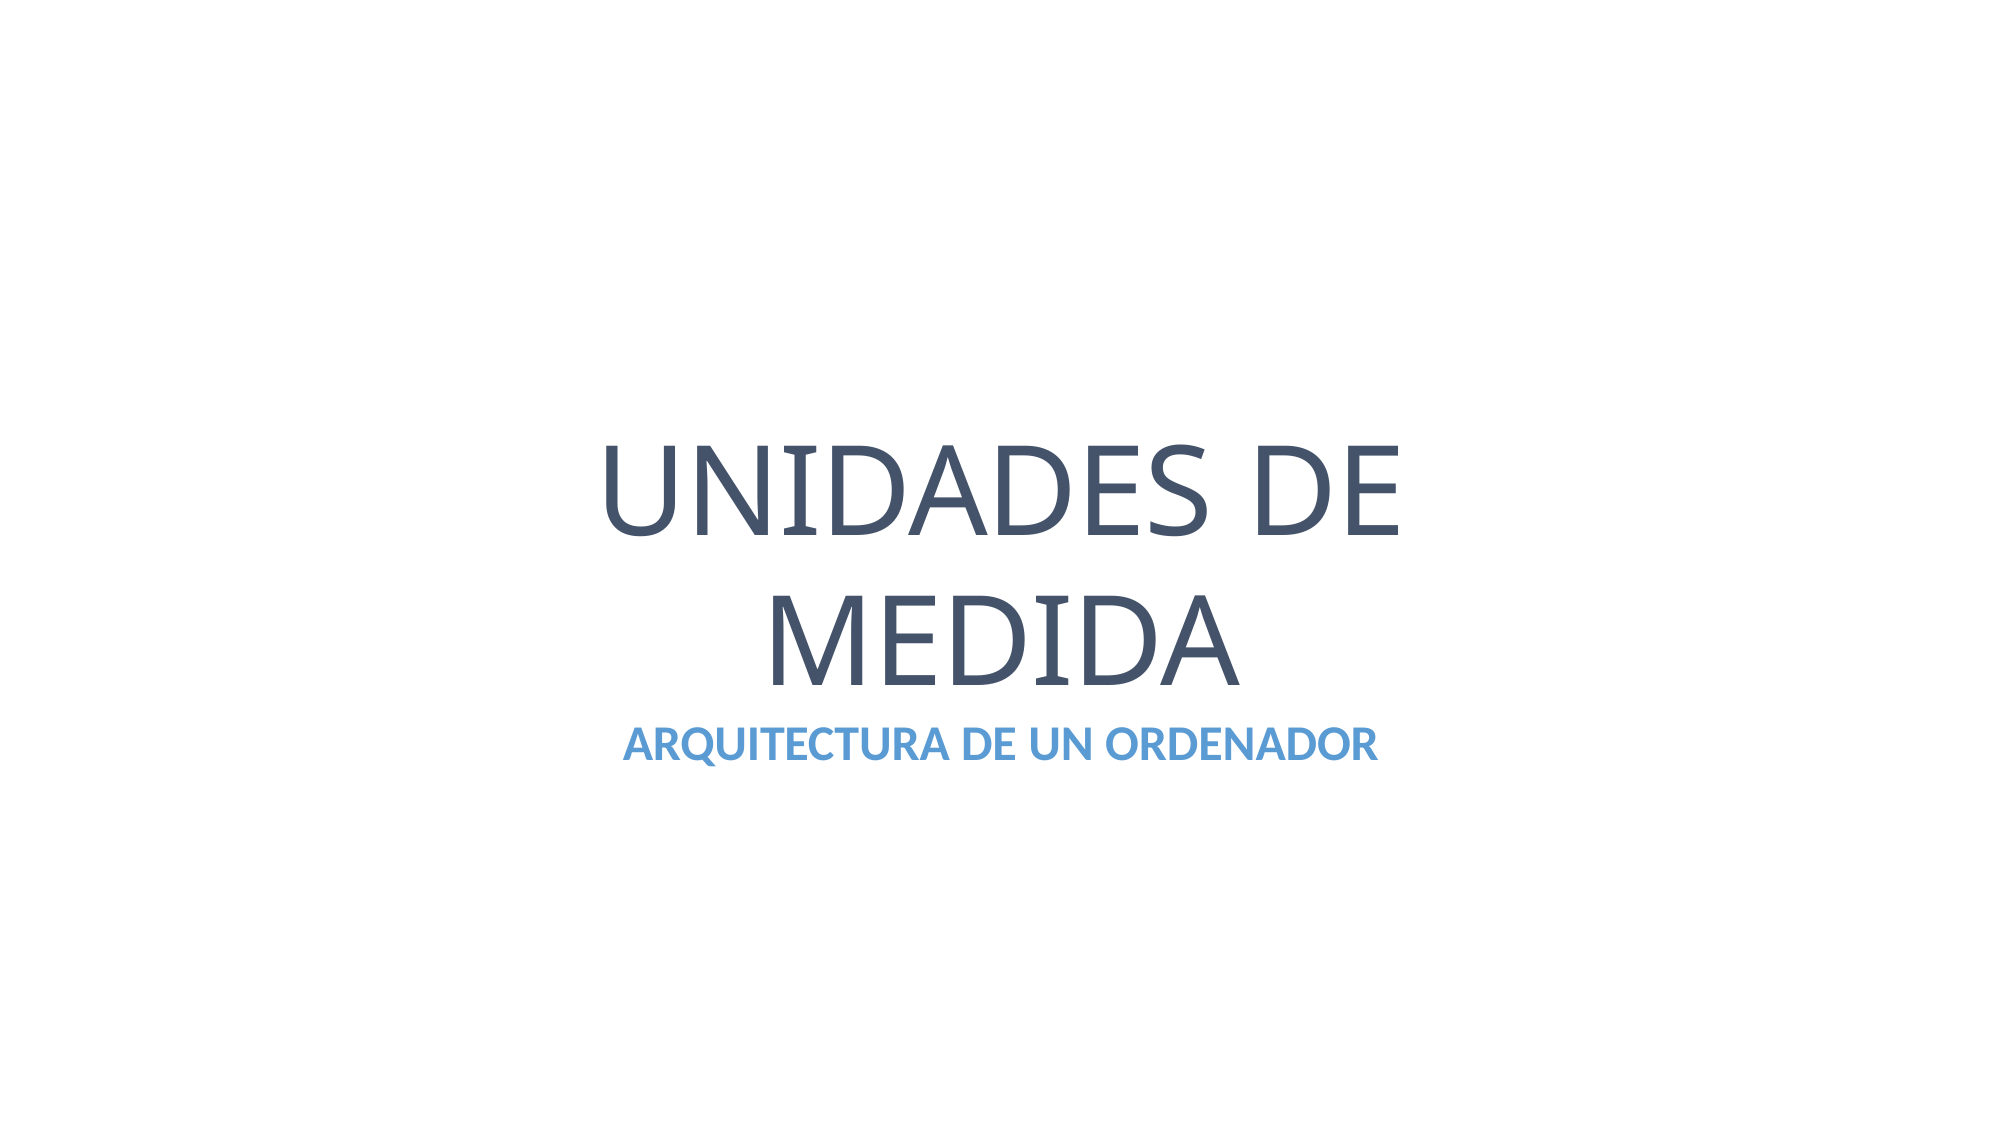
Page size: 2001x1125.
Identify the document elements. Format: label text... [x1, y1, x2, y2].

title UNIDADES DE MEDIDA ARQUITECTURA DE UN ORDENADOR [438, 336, 1564, 771]
